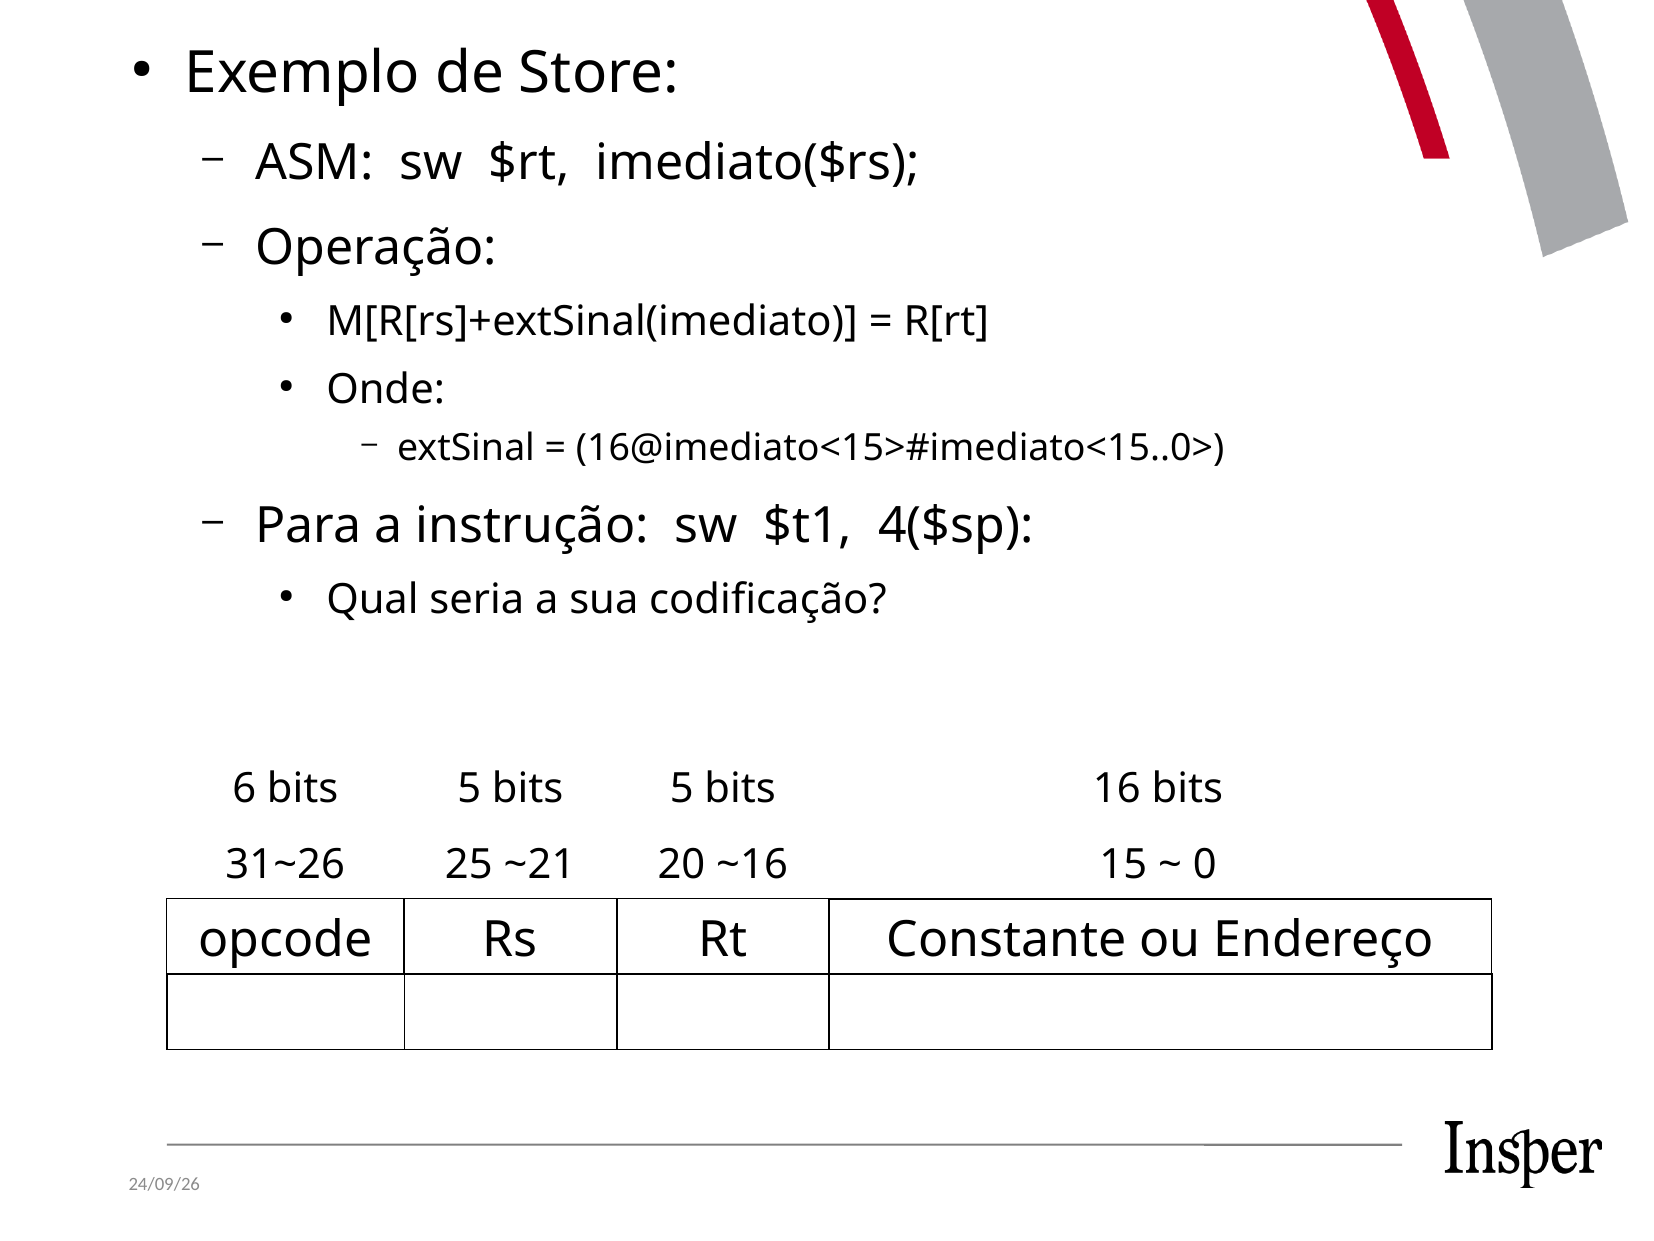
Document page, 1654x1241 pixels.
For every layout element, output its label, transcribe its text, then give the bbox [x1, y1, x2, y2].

text_box Rs [404, 898, 616, 973]
text_box opcode [166, 898, 404, 973]
list Exemplo de Store: ASM: sw $rt, imediato($rs); Operação: M[R[rs]+extSinal(imediato)] = R[rt] Onde: extSinal = (16@imediato<15>#imediato<15..0>) Para a instrução: sw $t1, 4($sp): Qual seria a sua codificação? [113, 42, 1540, 1117]
text_box 6 bits 31~26 [166, 753, 404, 896]
text_box 16 bits 15 ~ 0 [829, 753, 1488, 896]
text_box 5 bits 25 ~21 [404, 753, 616, 896]
text_box Rt [616, 898, 828, 973]
text_box 5 bits 20 ~16 [616, 753, 829, 896]
text_box Constante ou Endereço [829, 898, 1492, 975]
